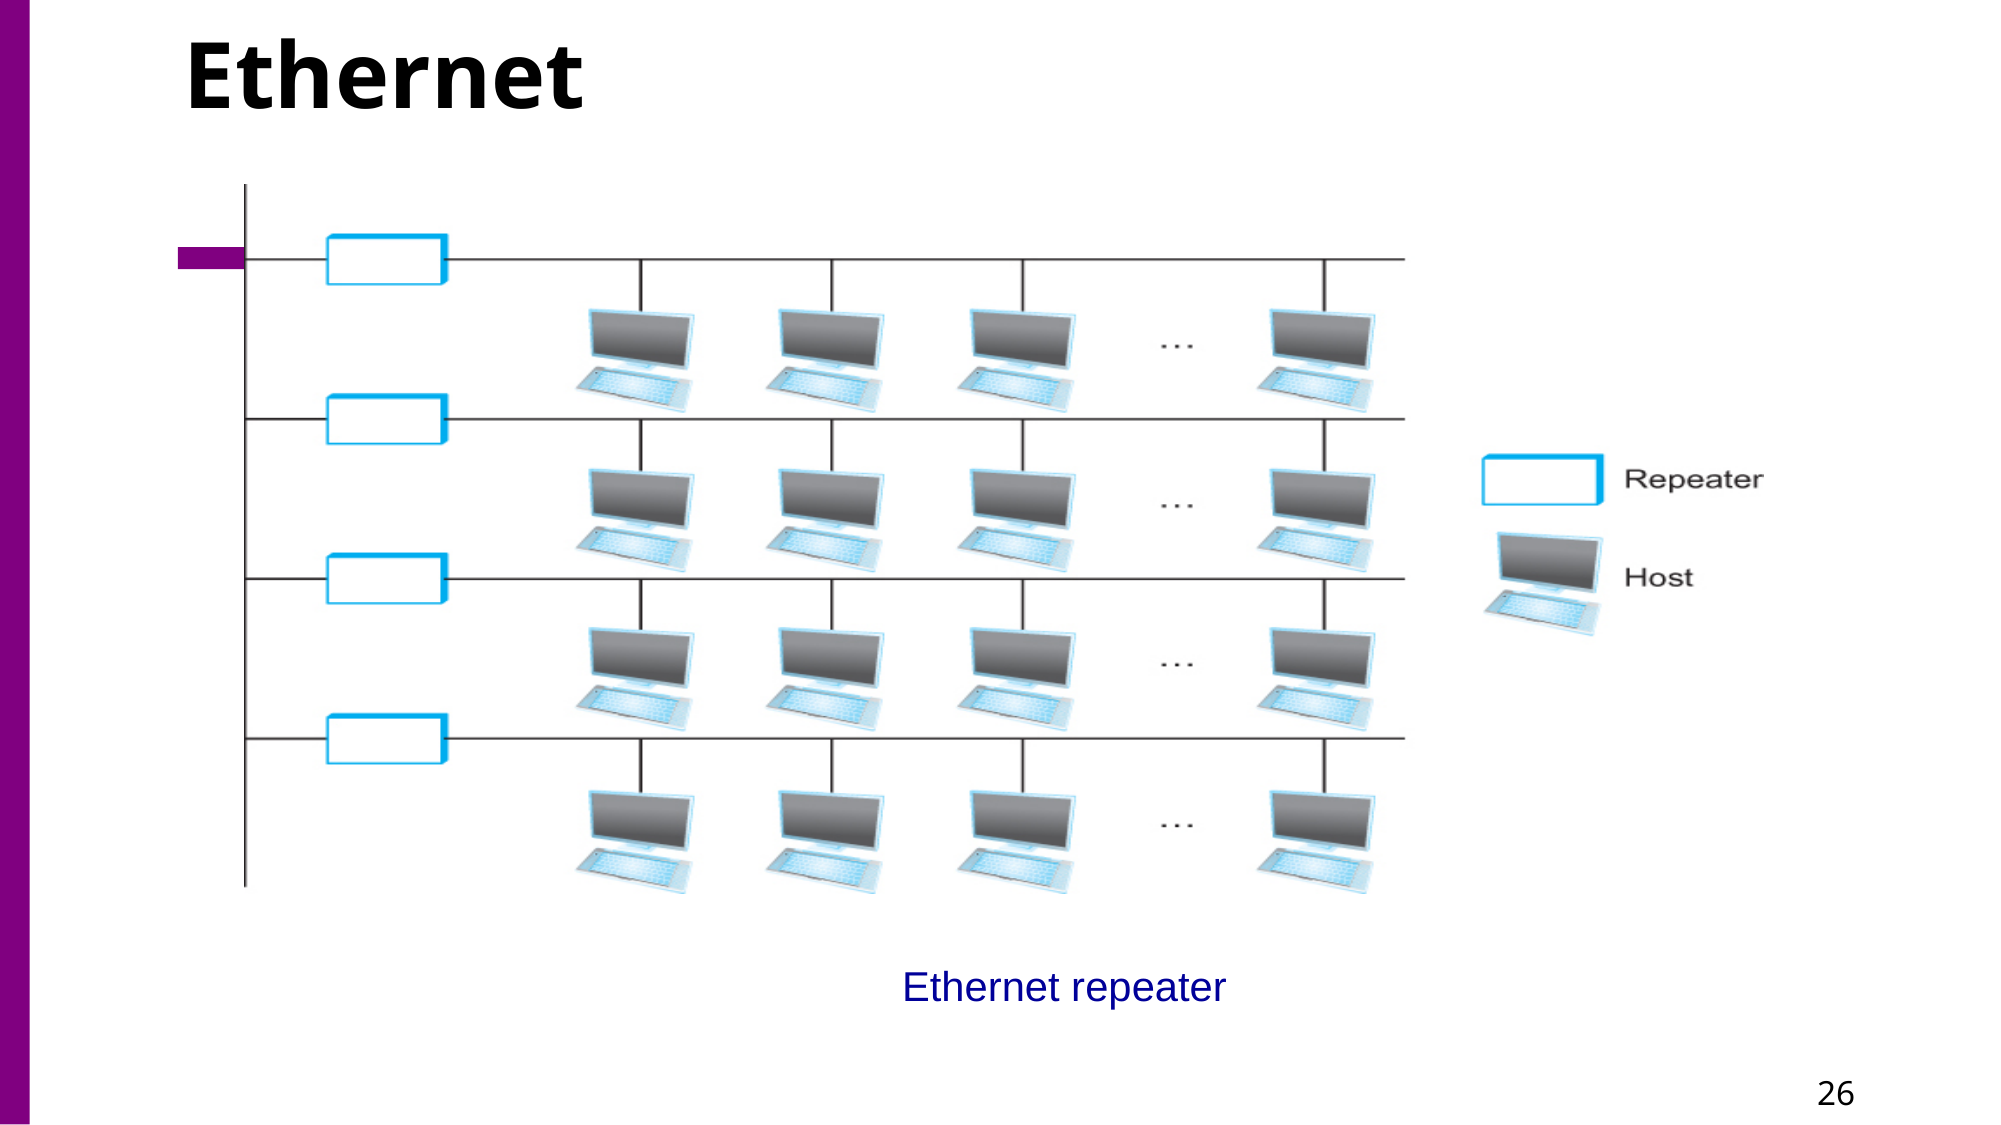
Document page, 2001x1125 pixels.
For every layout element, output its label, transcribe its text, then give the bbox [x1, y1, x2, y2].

text_box Ethernet repeater [887, 952, 1243, 1018]
picture [244, 184, 1764, 894]
title Ethernet [133, 7, 1946, 135]
